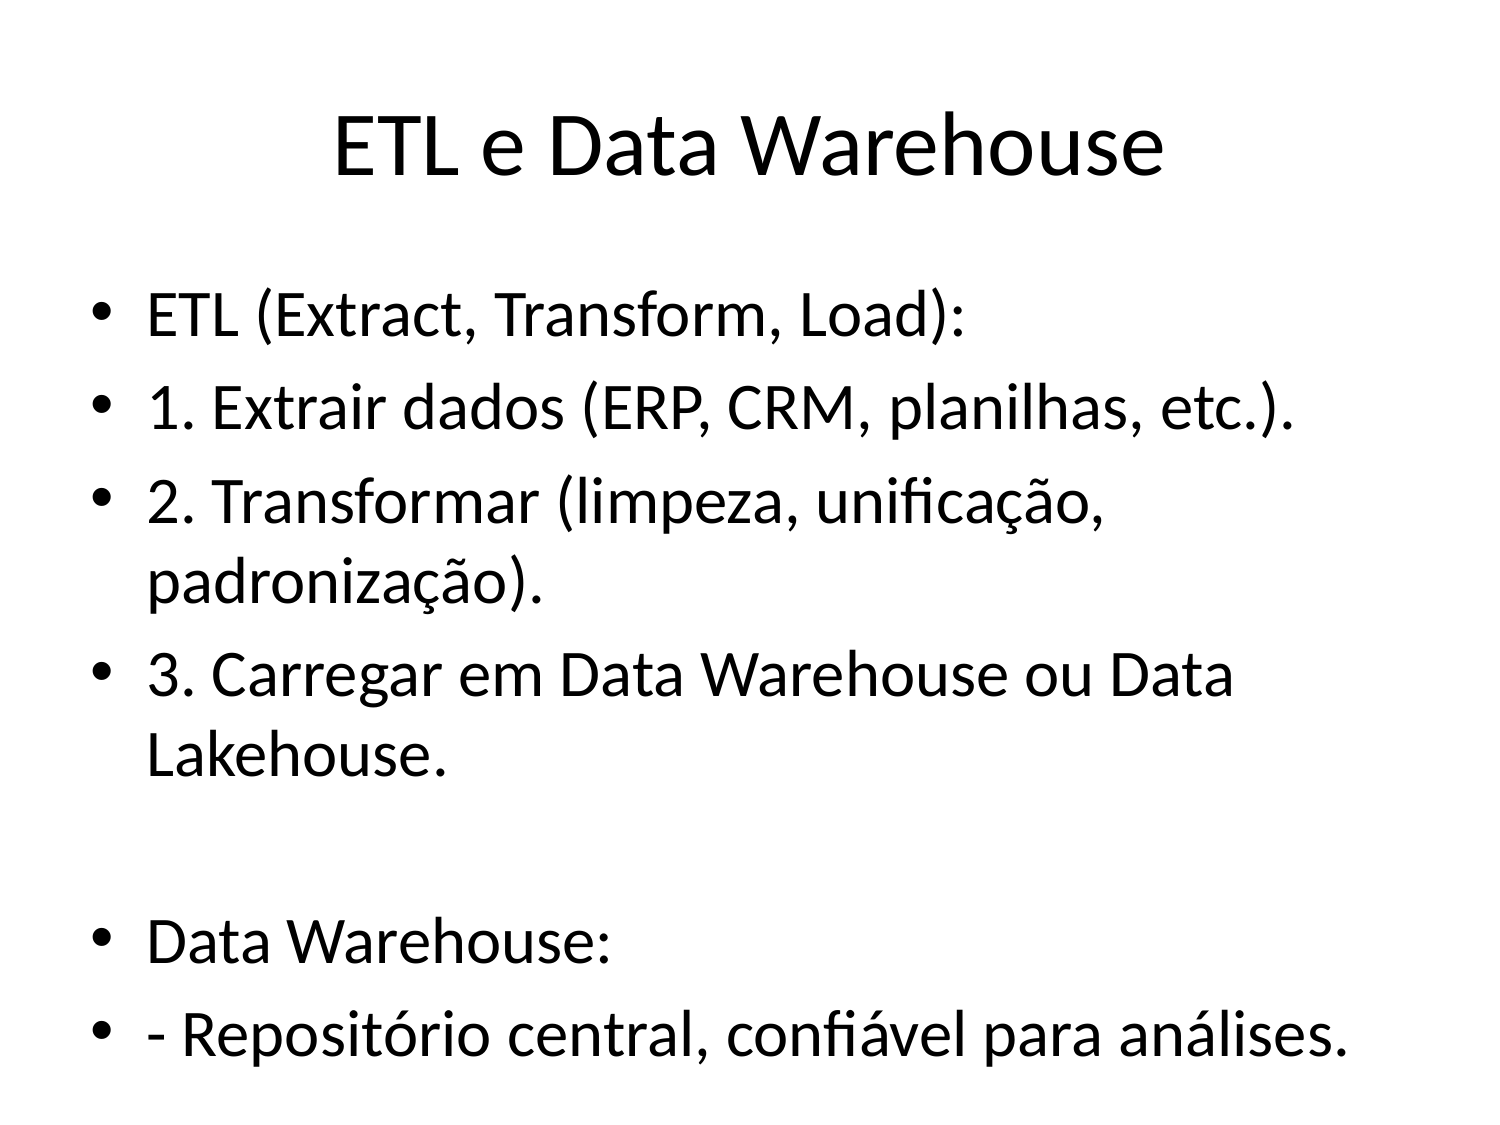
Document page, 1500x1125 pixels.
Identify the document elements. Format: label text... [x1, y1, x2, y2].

title ETL e Data Warehouse [75, 45, 1425, 233]
list ETL (Extract, Transform, Load): 1. Extrair dados (ERP, CRM, planilhas, etc.). 2. Transformar (limpeza, unificação, padronização). 3. Carregar em Data Warehouse ou Data Lakehouse. Data Warehouse: - Repositório central, confiável para análises. [75, 262, 1425, 1005]
